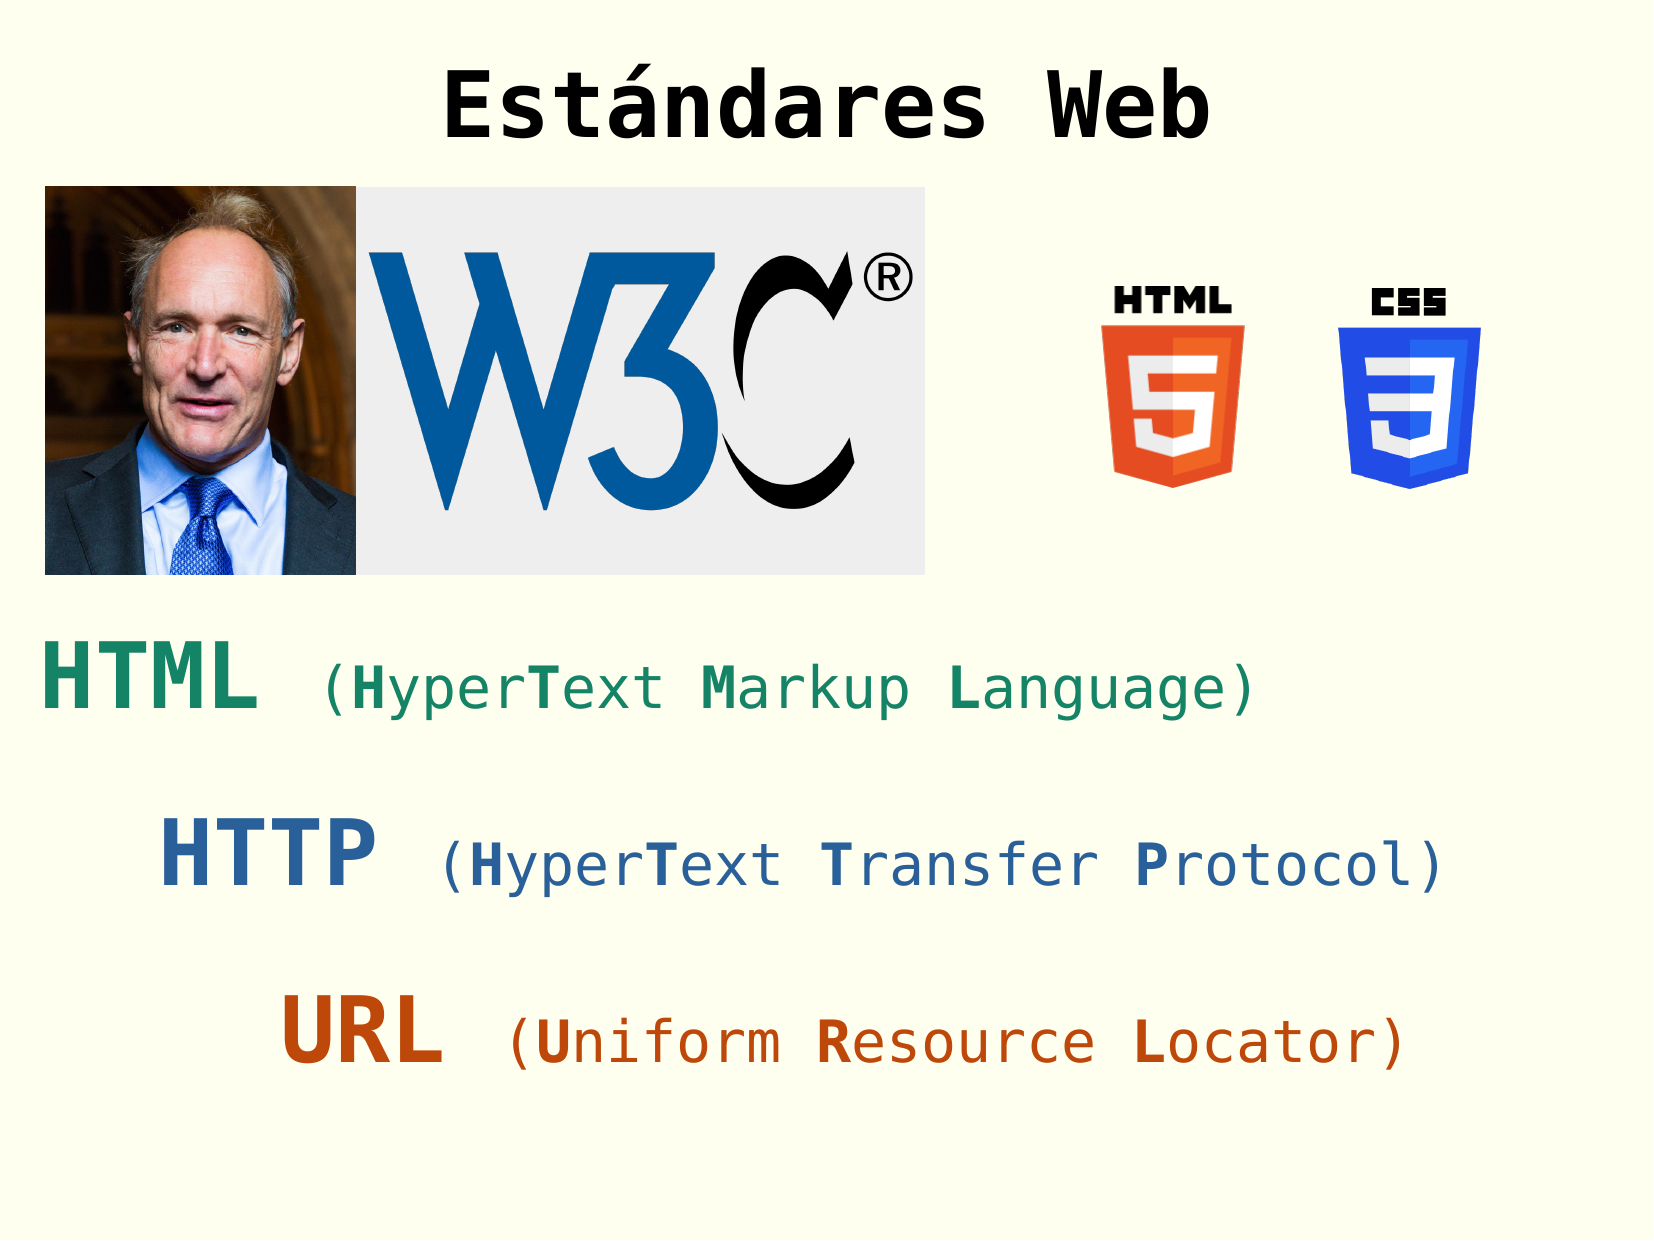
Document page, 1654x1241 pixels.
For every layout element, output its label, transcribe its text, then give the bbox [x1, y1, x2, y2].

picture [45, 186, 926, 575]
text_box HTTP (HyperText Transfer Protocol) [143, 793, 1465, 915]
text_box URL (Uniform Resource Locator) [265, 970, 1427, 1093]
picture [1072, 286, 1274, 488]
picture [1338, 288, 1481, 490]
text_box HTML (HyperText Markup Language) [25, 615, 1277, 738]
title Estándares Web [82, 2, 1571, 210]
